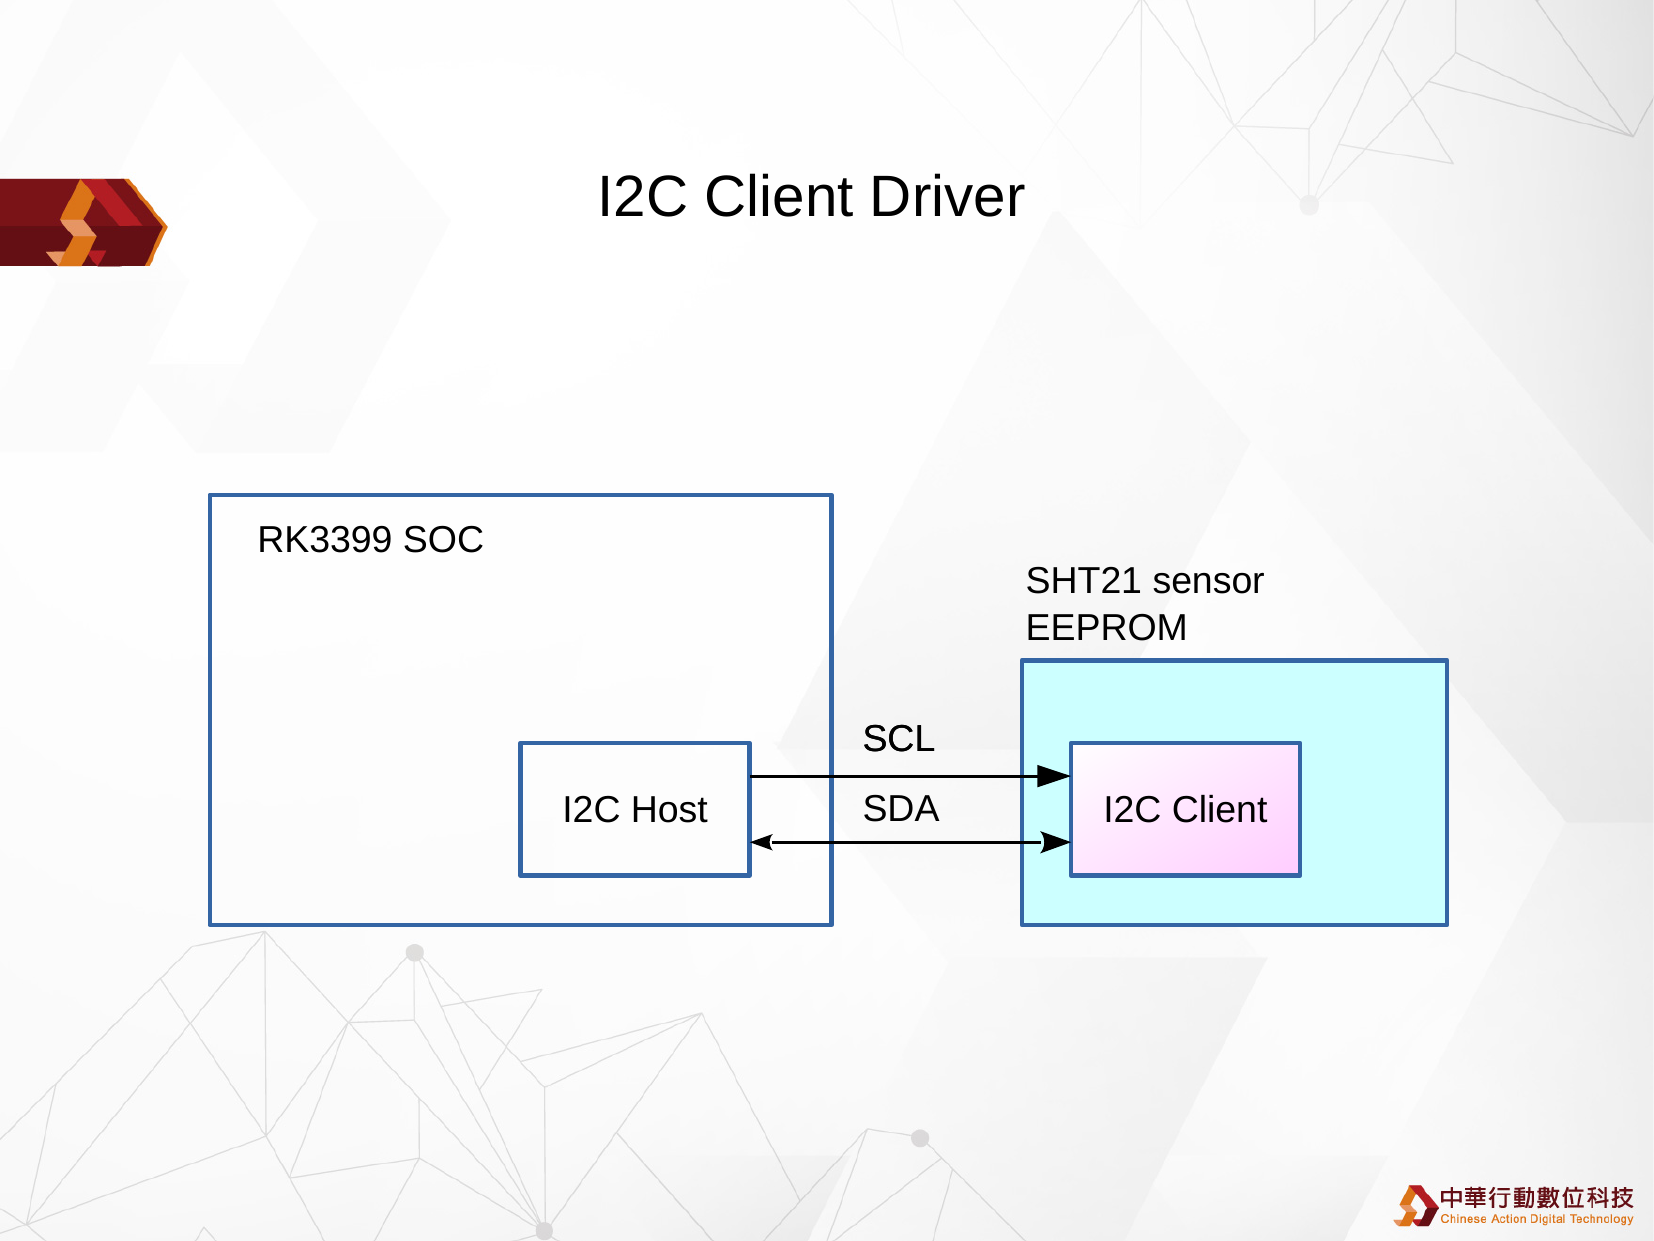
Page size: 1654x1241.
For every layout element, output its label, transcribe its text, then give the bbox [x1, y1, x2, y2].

text_box SCL [847, 709, 979, 773]
text_box RK3399 SOC [242, 511, 537, 575]
text_box I2C Host [520, 743, 750, 876]
text_box SHT21 sensor [1010, 551, 1306, 599]
text_box EEPROM [1010, 599, 1306, 662]
picture [0, 0, 1654, 1241]
text_box I2C Client [1071, 743, 1300, 876]
text_box [1022, 660, 1448, 925]
title I2C Client Driver [118, 112, 1506, 281]
text_box SDA [847, 779, 979, 843]
